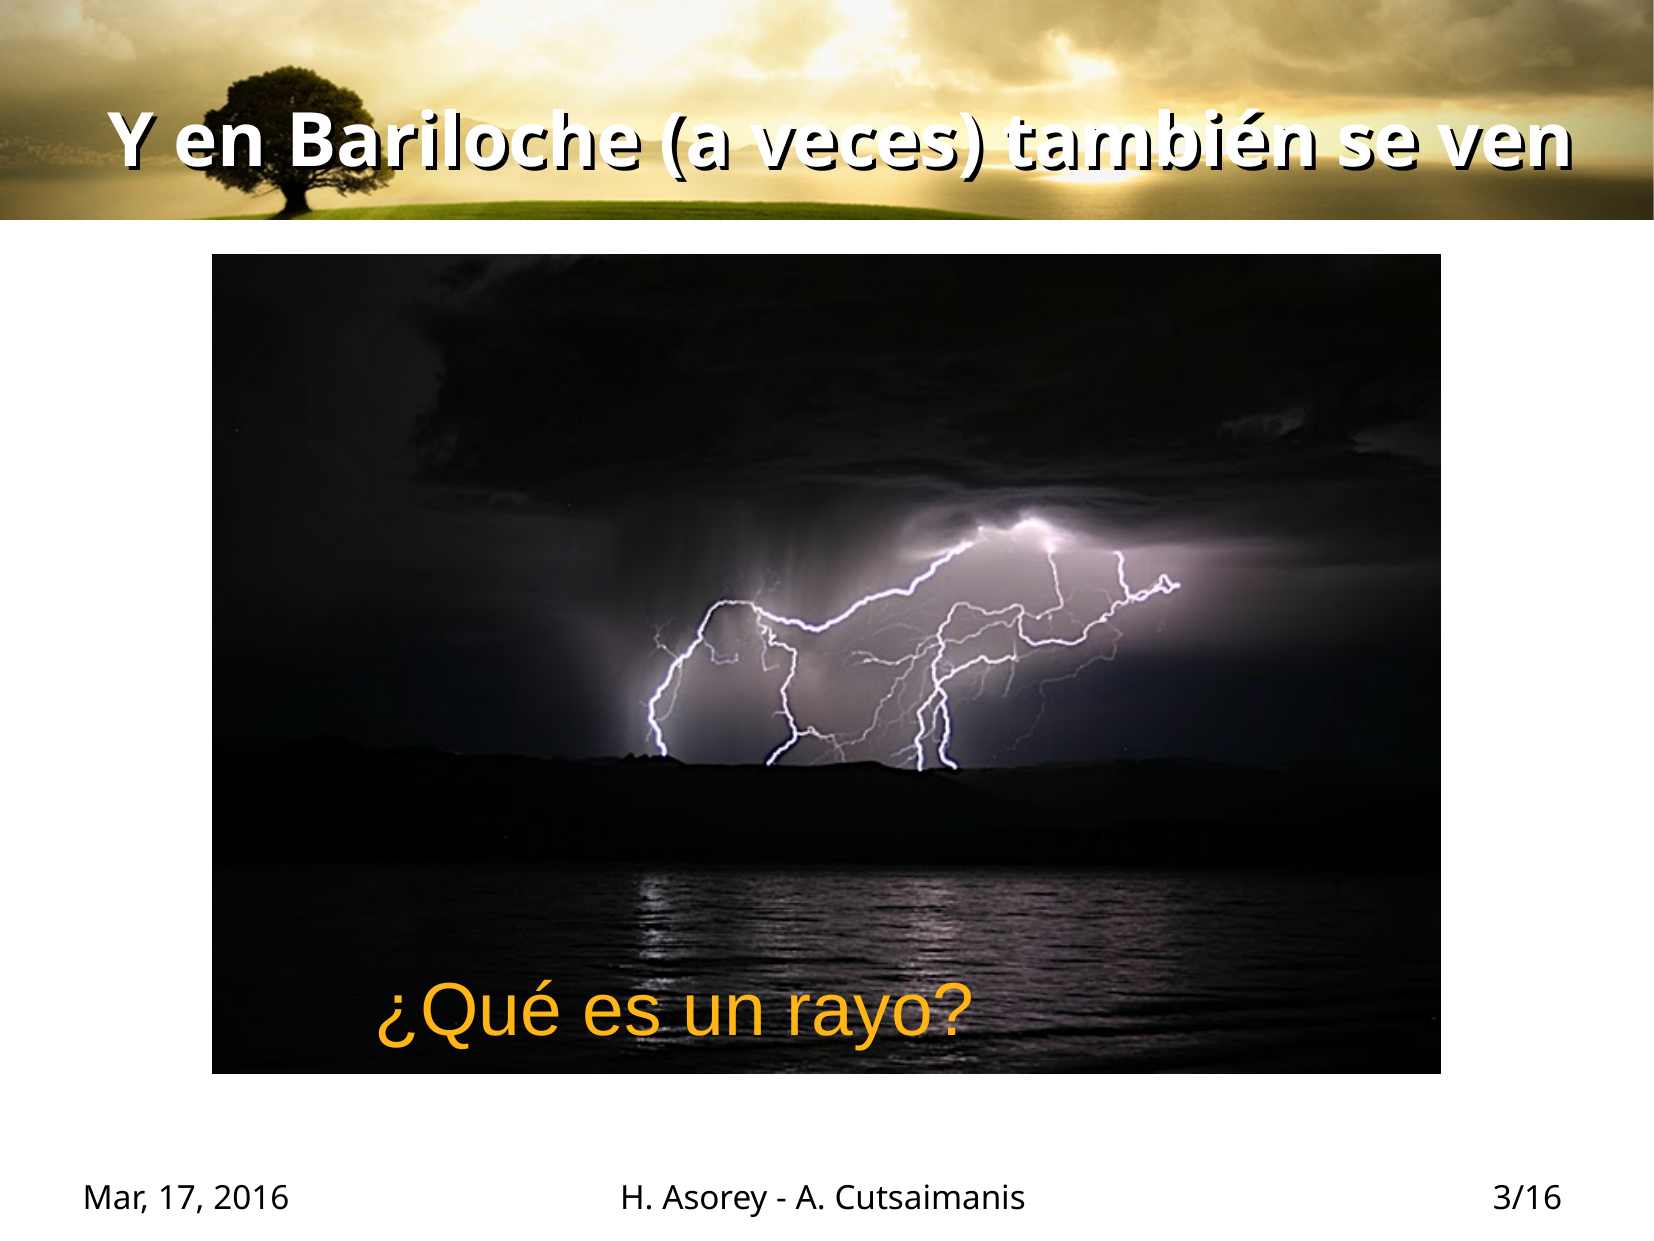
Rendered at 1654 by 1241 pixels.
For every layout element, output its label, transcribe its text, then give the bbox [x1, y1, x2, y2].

picture [0, 0, 1654, 220]
picture [212, 254, 1441, 1074]
text_box ¿Qué es un rayo? [360, 960, 990, 1059]
title Y en Bariloche (a veces) también se ven [86, 49, 1576, 226]
